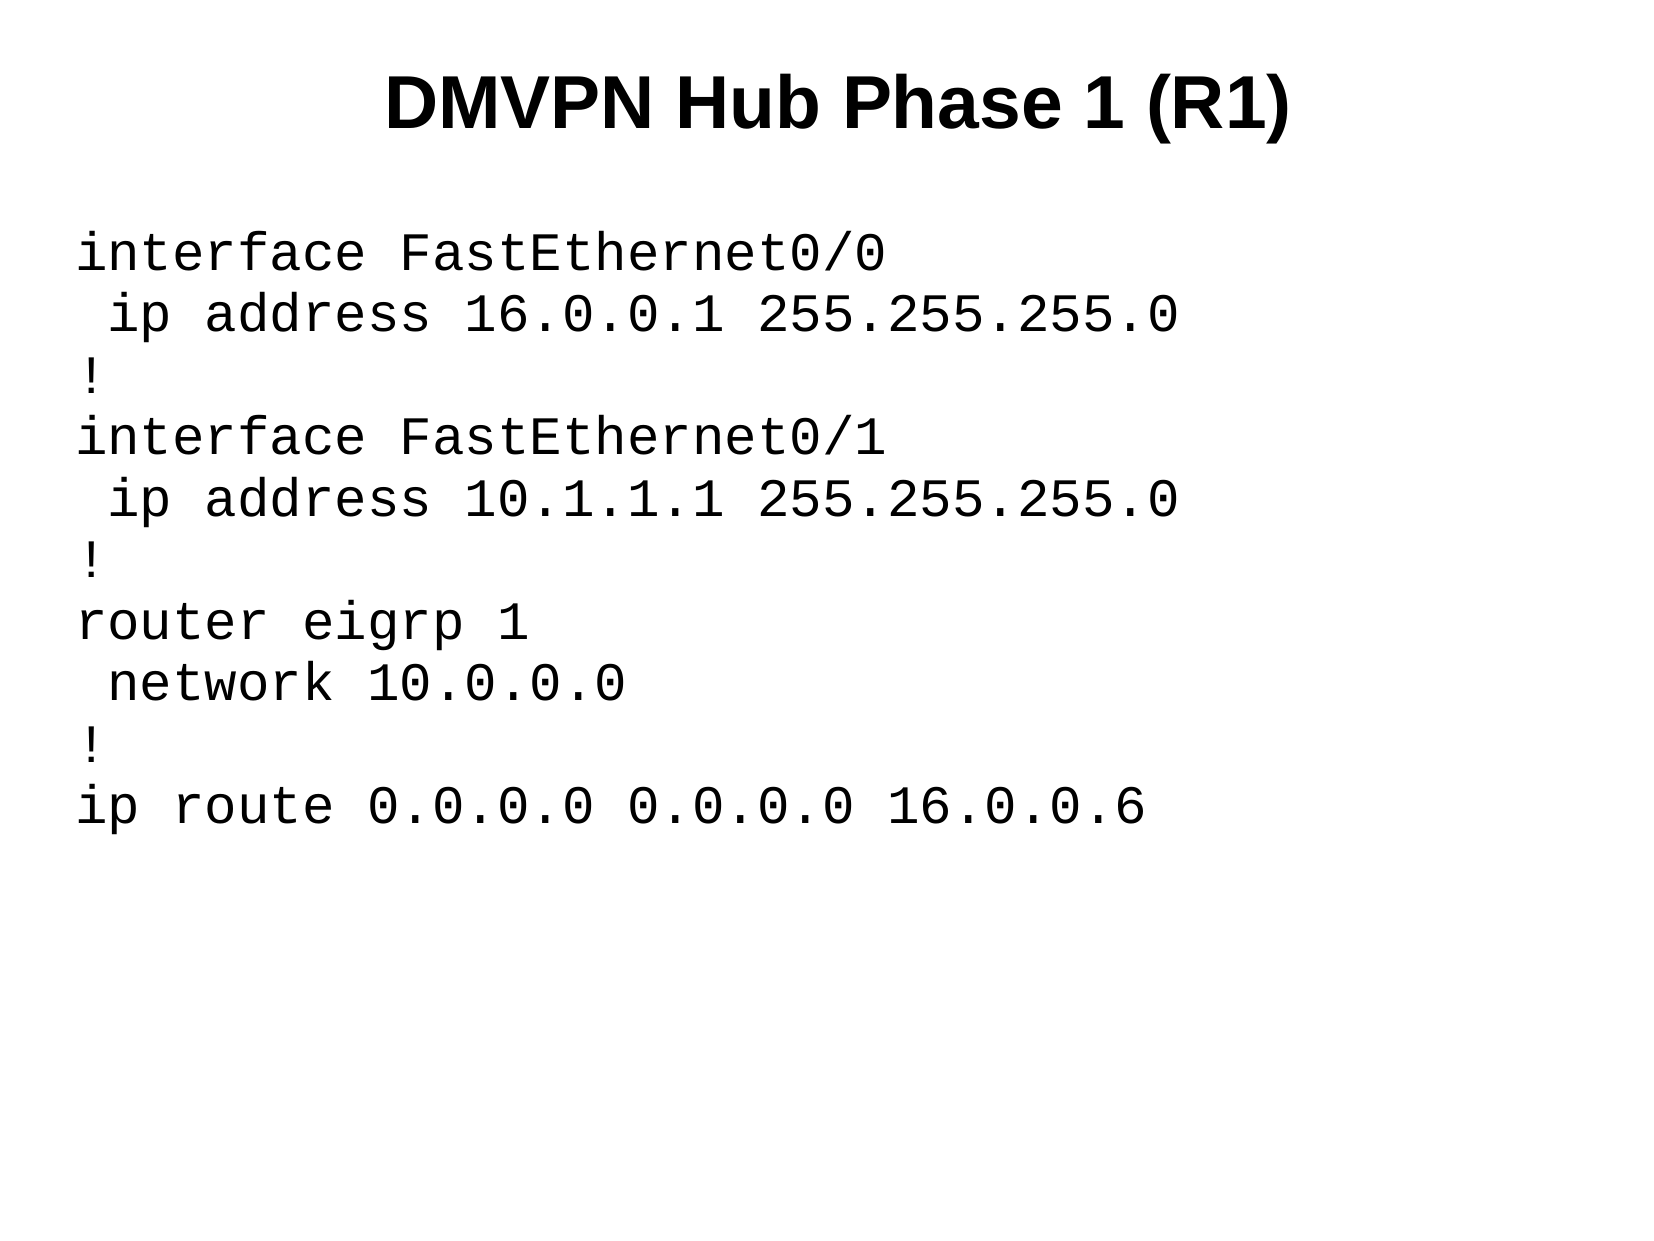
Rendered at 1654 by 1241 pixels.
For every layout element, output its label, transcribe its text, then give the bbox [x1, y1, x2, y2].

text_box DMVPN Hub Phase 1 (R1) [64, 37, 1613, 151]
list interface FastEthernet0/0 ip address 16.0.0.1 255.255.255.0 ! interface FastEthernet0/1 ip address 10.1.1.1 255.255.255.0 ! router eigrp 1 network 10.0.0.0 ! ip route 0.0.0.0 0.0.0.0 16.0.0.6 [75, 225, 1576, 899]
